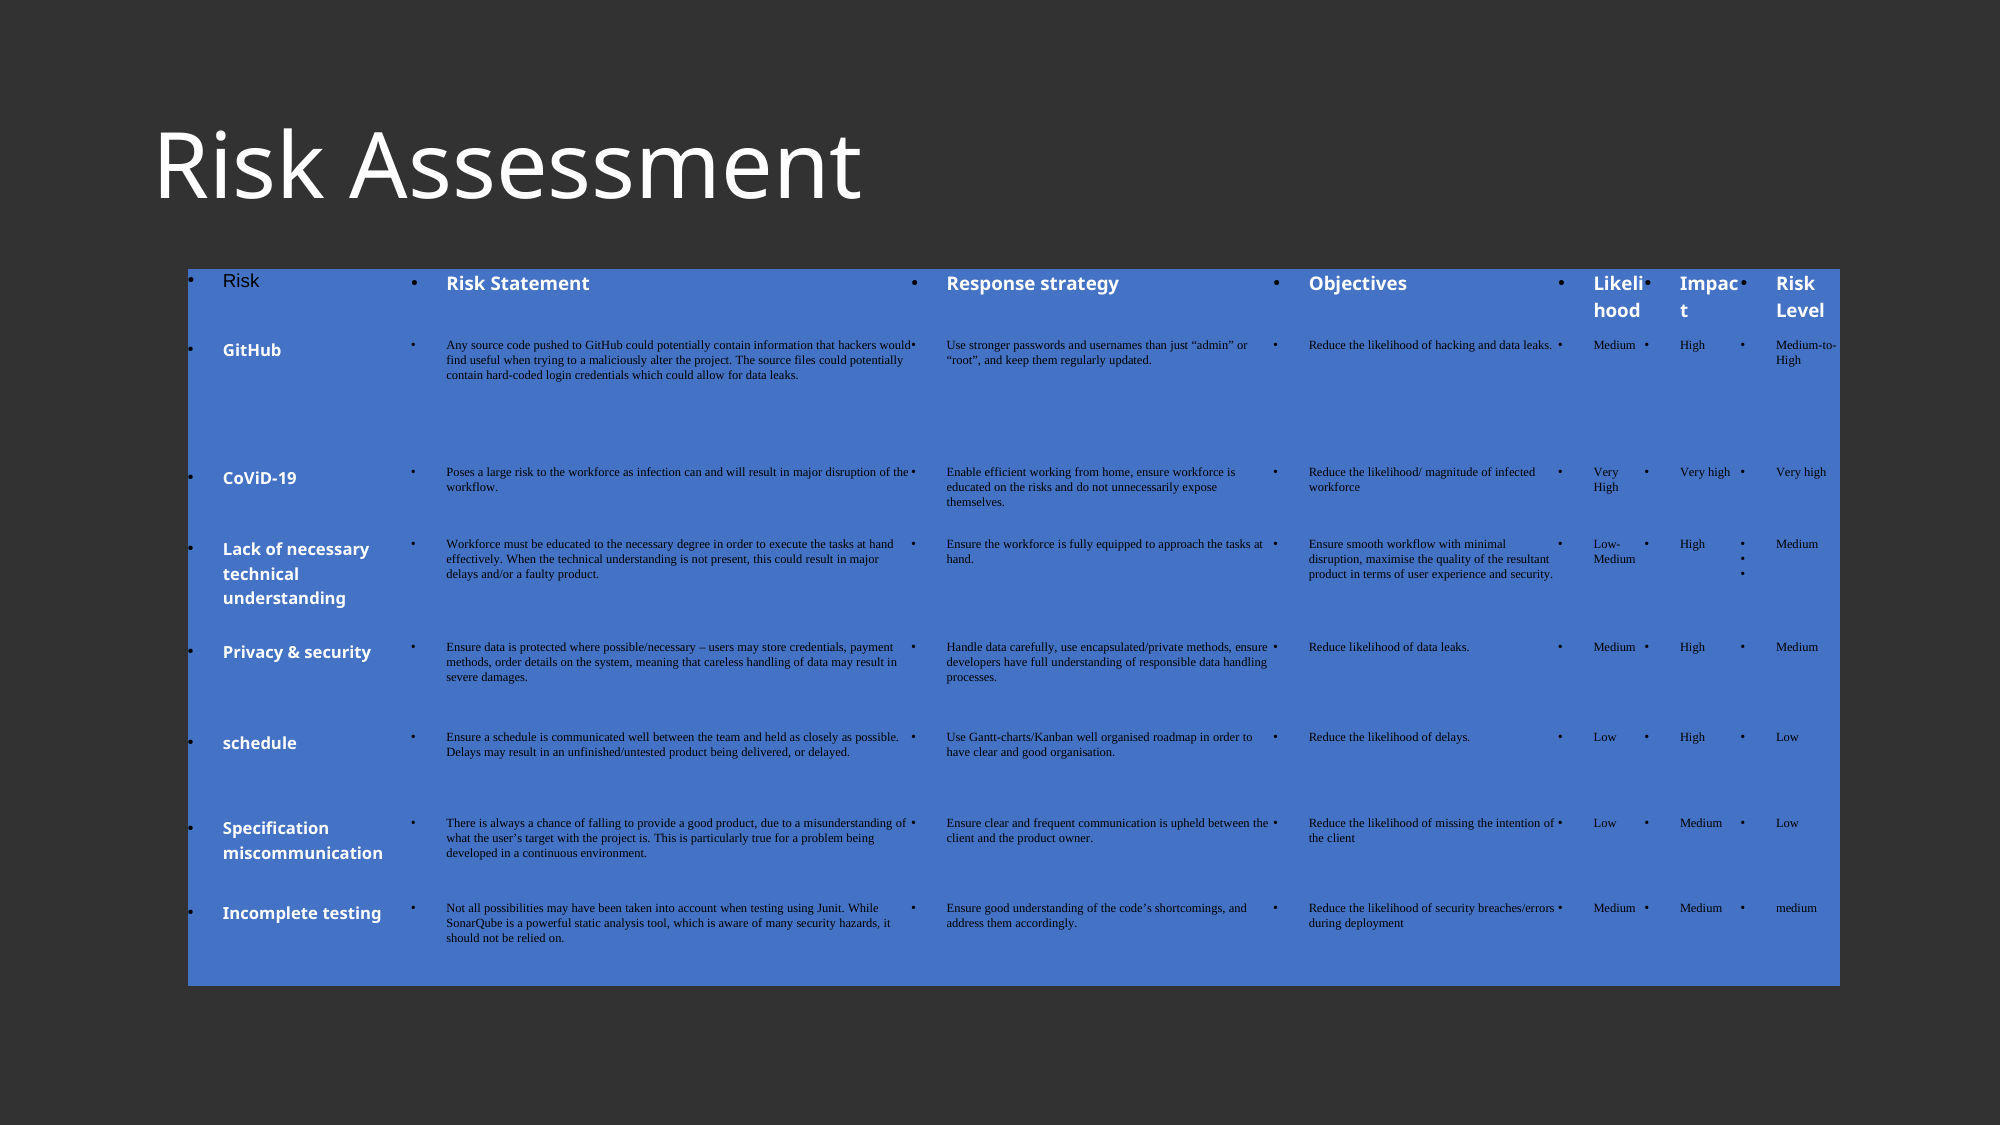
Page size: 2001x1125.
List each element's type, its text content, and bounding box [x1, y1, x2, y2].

table_cell Ensure the workforce is fully equipped to approach the tasks at hand. [911, 536, 1273, 639]
table_header Risk Statement [411, 269, 911, 337]
table_cell Medium [1741, 536, 1840, 639]
table_cell Lack of necessary technical understanding [188, 536, 411, 639]
table_cell Ensure a schedule is communicated well between the team and held as closely as possible. Delays may result in an unfinished/untested product being delivered, or delayed. [411, 730, 911, 815]
table_cell Ensure good understanding of the code’s shortcomings, and address them accordingly. [911, 900, 1273, 986]
table_cell Reduce the likelihood of hacking and data leaks. [1273, 337, 1558, 465]
table_cell High [1645, 536, 1741, 639]
table_cell CoViD-19 [188, 465, 411, 536]
table_cell Privacy & security [188, 639, 411, 730]
table_cell schedule [188, 730, 411, 815]
table_cell Poses a large risk to the workforce as infection can and will result in major disruption of the workflow. [411, 465, 911, 536]
table_cell Low-Medium [1558, 536, 1645, 639]
table_cell GitHub [188, 337, 411, 465]
table_cell Reduce the likelihood of security breaches/errors during deployment [1273, 900, 1558, 986]
table_header Objectives [1273, 269, 1558, 337]
table_cell Medium [1558, 900, 1645, 986]
table_cell Ensure clear and frequent communication is upheld between the client and the product owner. [911, 815, 1273, 900]
table_header Likelihood [1558, 269, 1645, 337]
table_cell Very high [1741, 465, 1840, 536]
table_cell medium [1741, 900, 1840, 986]
table_cell Ensure data is protected where possible/necessary – users may store credentials, payment methods, order details on the system, meaning that careless handling of data may result in severe damages. [411, 639, 911, 730]
table_cell Ensure smooth workflow with minimal disruption, maximise the quality of the resultant product in terms of user experience and security. [1273, 536, 1558, 639]
table_header Impact [1645, 269, 1741, 337]
table_cell Any source code pushed to GitHub could potentially contain information that hackers would find useful when trying to a maliciously alter the project. The source files could potentially contain hard-coded login credentials which could allow for data leaks. [411, 337, 911, 465]
table_cell Medium [1645, 900, 1741, 986]
table_cell Medium [1645, 815, 1741, 900]
table_cell There is always a chance of falling to provide a good product, due to a misunderstanding of what the user’s target with the project is. This is particularly true for a problem being developed in a continuous environment. [411, 815, 911, 900]
table_cell Low [1558, 815, 1645, 900]
table_cell High [1645, 337, 1741, 465]
table_cell Low [1741, 730, 1840, 815]
table_cell Reduce the likelihood of missing the intention of the client [1273, 815, 1558, 900]
table_header Risk [188, 269, 411, 337]
table_cell Handle data carefully, use encapsulated/private methods, ensure developers have full understanding of responsible data handling processes. [911, 639, 1273, 730]
table_cell Very High [1558, 465, 1645, 536]
title Risk Assessment [137, 59, 1863, 278]
table_cell Specification miscommunication [188, 815, 411, 900]
table_cell Incomplete testing [188, 900, 411, 986]
table_cell High [1645, 730, 1741, 815]
table_cell Workforce must be educated to the necessary degree in order to execute the tasks at hand effectively. When the technical understanding is not present, this could result in major delays and/or a faulty product. [411, 536, 911, 639]
table_header Risk Level [1741, 269, 1840, 337]
table_cell Not all possibilities may have been taken into account when testing using Junit. While SonarQube is a powerful static analysis tool, which is aware of many security hazards, it should not be relied on. [411, 900, 911, 986]
table_cell Medium [1558, 337, 1645, 465]
table_header Response strategy [911, 269, 1273, 337]
table_cell Reduce the likelihood/ magnitude of infected workforce [1273, 465, 1558, 536]
table_cell Very high [1645, 465, 1741, 536]
table_cell Medium [1741, 639, 1840, 730]
table_cell High [1645, 639, 1741, 730]
table_cell Use stronger passwords and usernames than just “admin” or “root”, and keep them regularly updated. [911, 337, 1273, 465]
table_cell Enable efficient working from home, ensure workforce is educated on the risks and do not unnecessarily expose themselves. [911, 465, 1273, 536]
table_cell Low [1741, 815, 1840, 900]
table_cell Use Gantt-charts/Kanban well organised roadmap in order to have clear and good organisation. [911, 730, 1273, 815]
table_cell Reduce likelihood of data leaks. [1273, 639, 1558, 730]
table_cell Medium-to-High [1741, 337, 1840, 465]
table_cell Medium [1558, 639, 1645, 730]
table_cell Low [1558, 730, 1645, 815]
table_cell Reduce the likelihood of delays. [1273, 730, 1558, 815]
